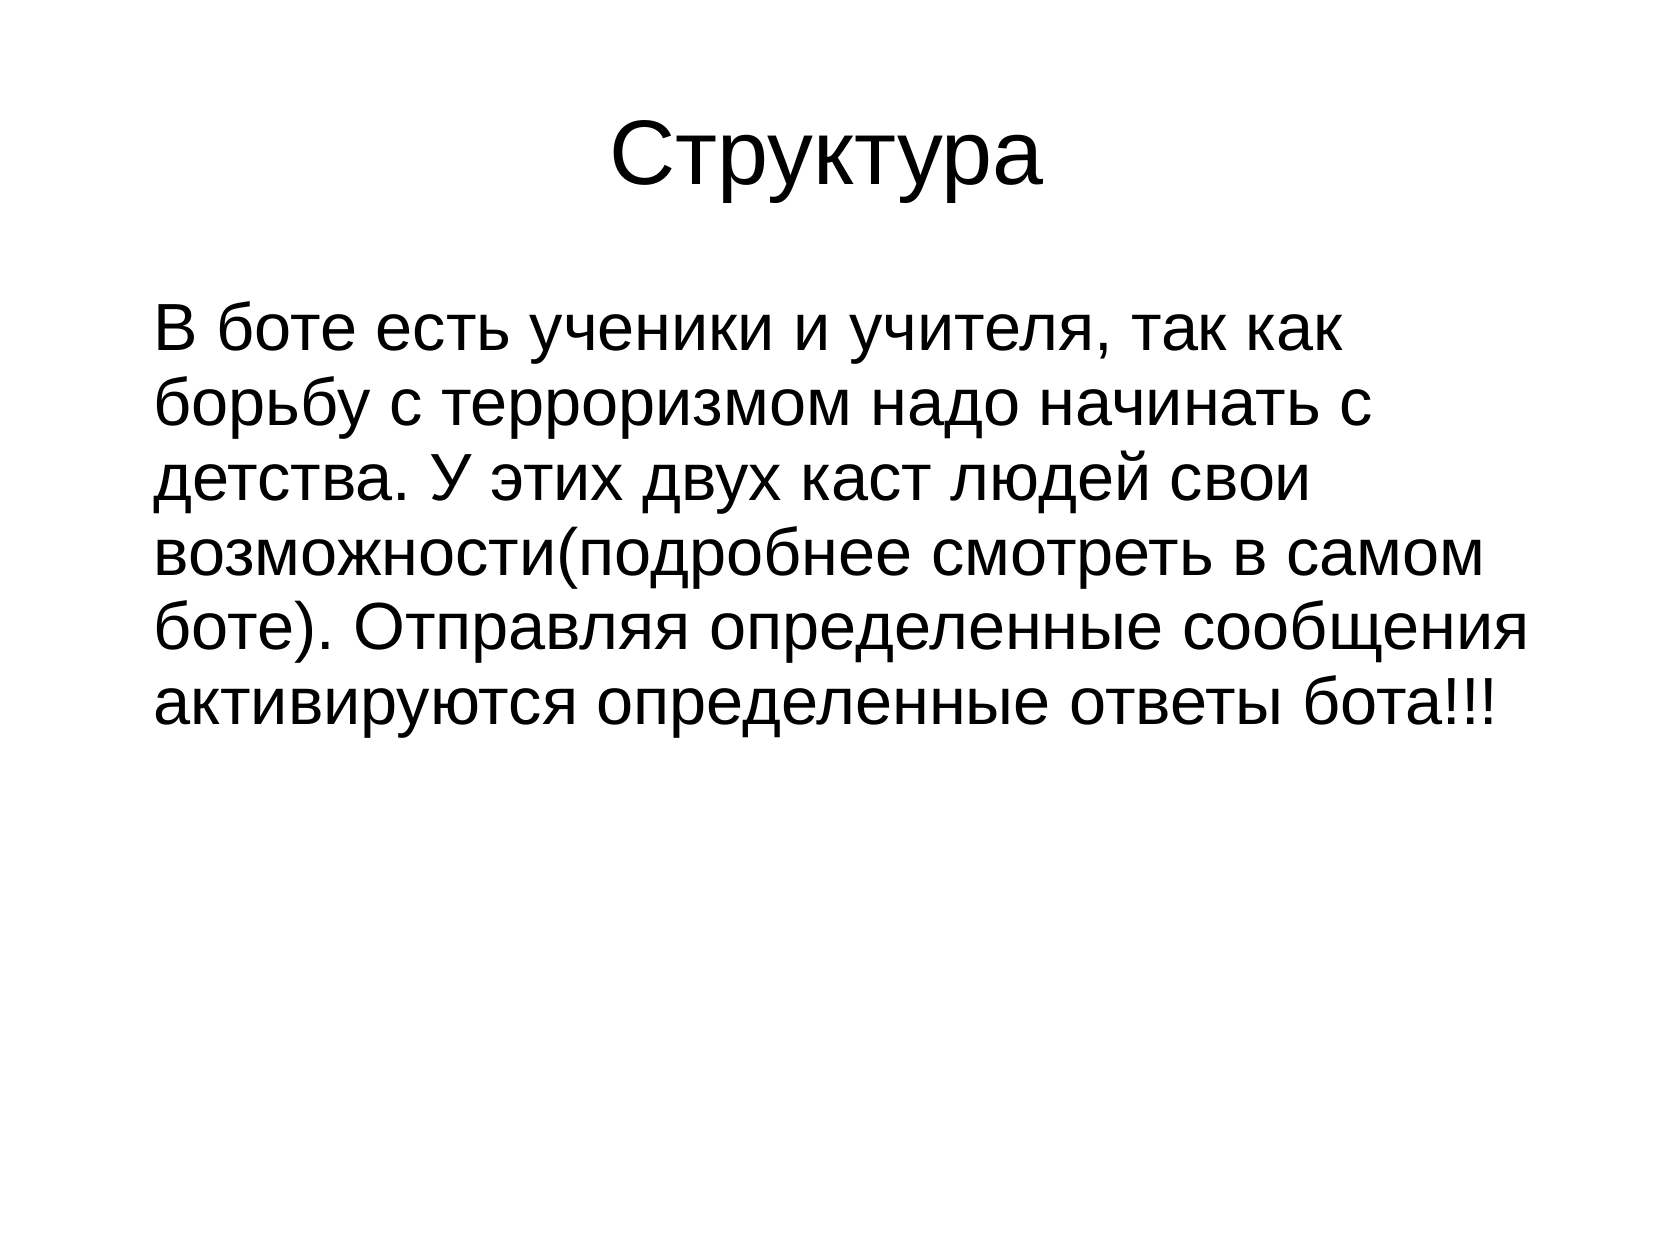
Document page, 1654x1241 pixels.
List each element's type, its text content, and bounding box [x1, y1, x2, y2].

list В боте есть ученики и учителя, так как борьбу с терроризмом надо начинать с детства. У этих двух каст людей свои возможности(подробнее смотреть в самом боте). Отправляя определенные сообщения активируются определенные ответы бота!!! [82, 290, 1571, 1109]
title Структура [82, 49, 1571, 257]
